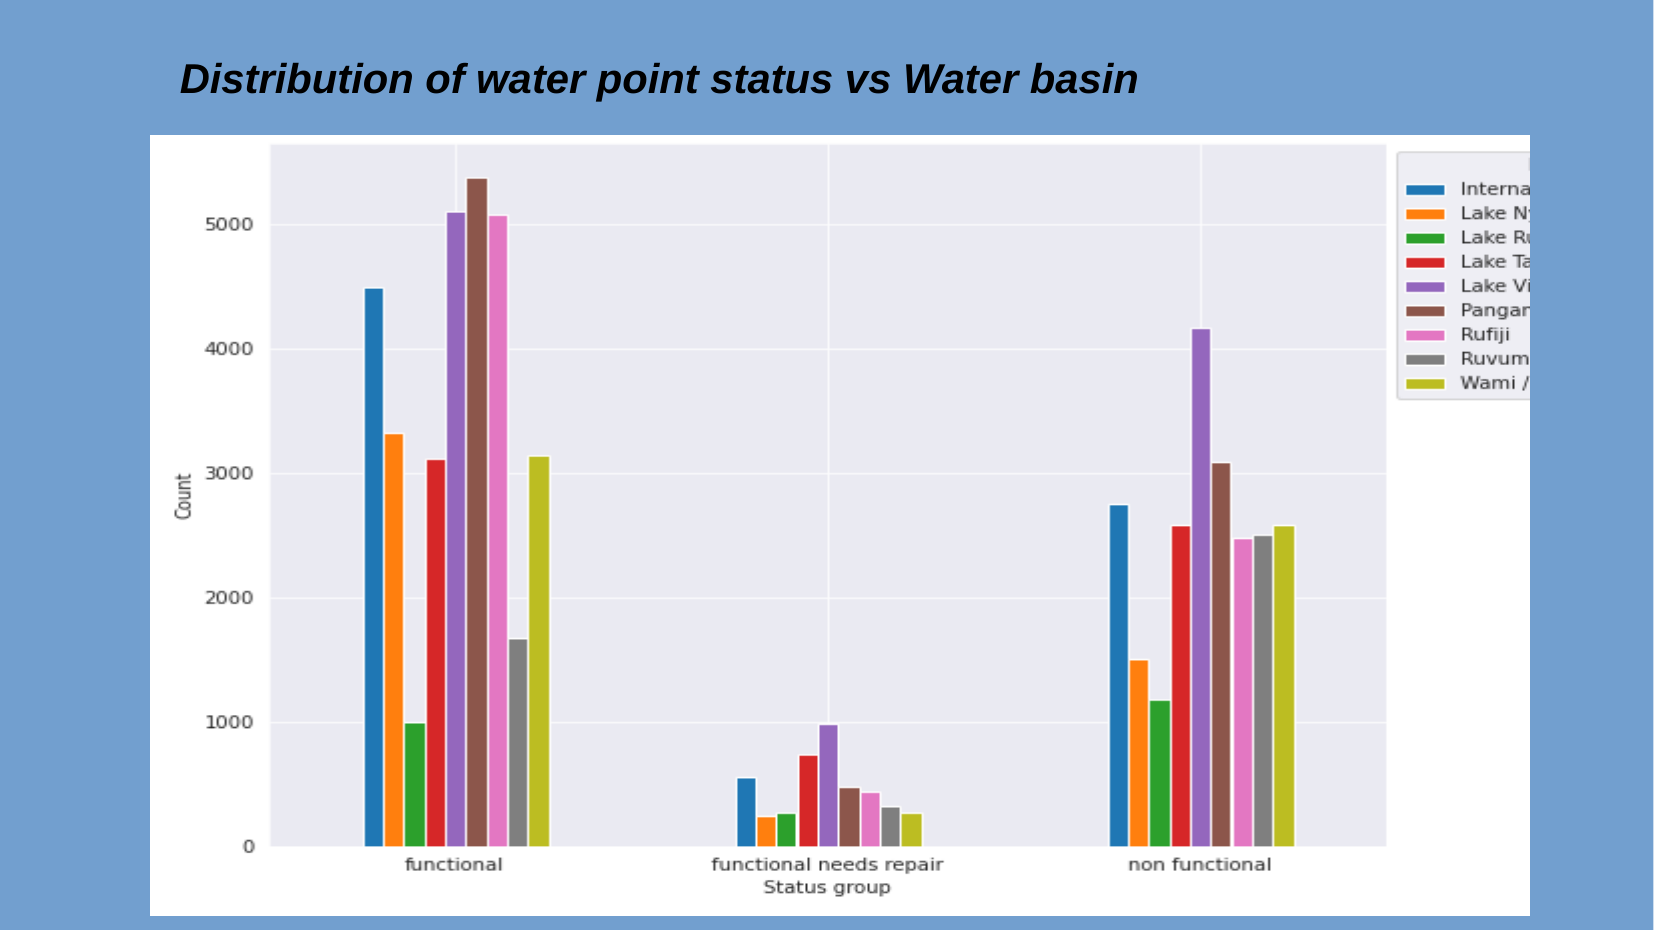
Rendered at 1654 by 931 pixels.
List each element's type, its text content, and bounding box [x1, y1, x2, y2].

text_box Distribution of water point status vs Water basin [165, 48, 1321, 110]
picture [150, 135, 1531, 916]
